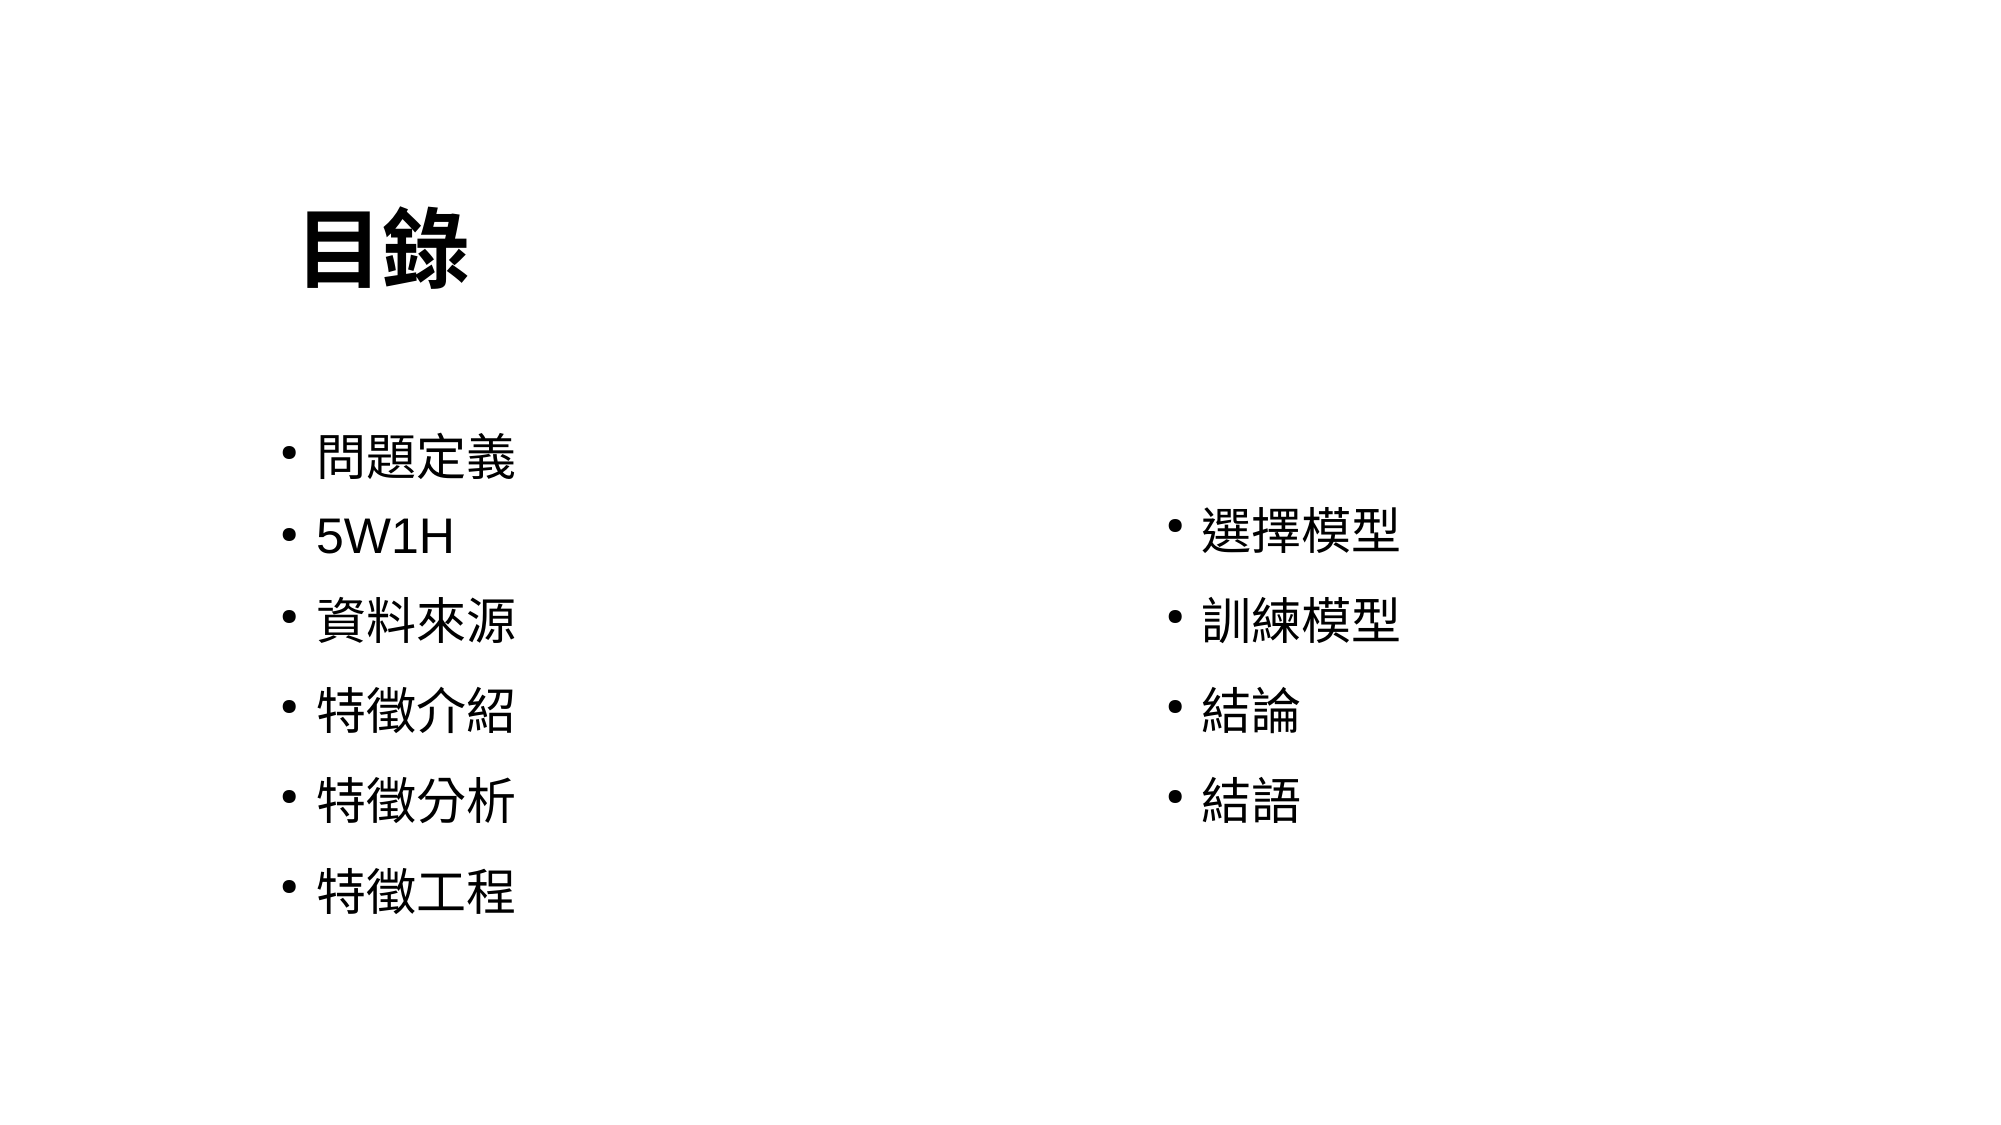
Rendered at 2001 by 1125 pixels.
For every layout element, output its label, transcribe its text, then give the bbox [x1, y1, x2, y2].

text_box 問題定義 5W1H 資料來源 特徵介紹 特徵分析 特徵工程 [265, 410, 739, 916]
text_box 選擇模型 訓練模型 結論 結語 [1151, 410, 1625, 916]
title 目錄 [295, 147, 1796, 340]
